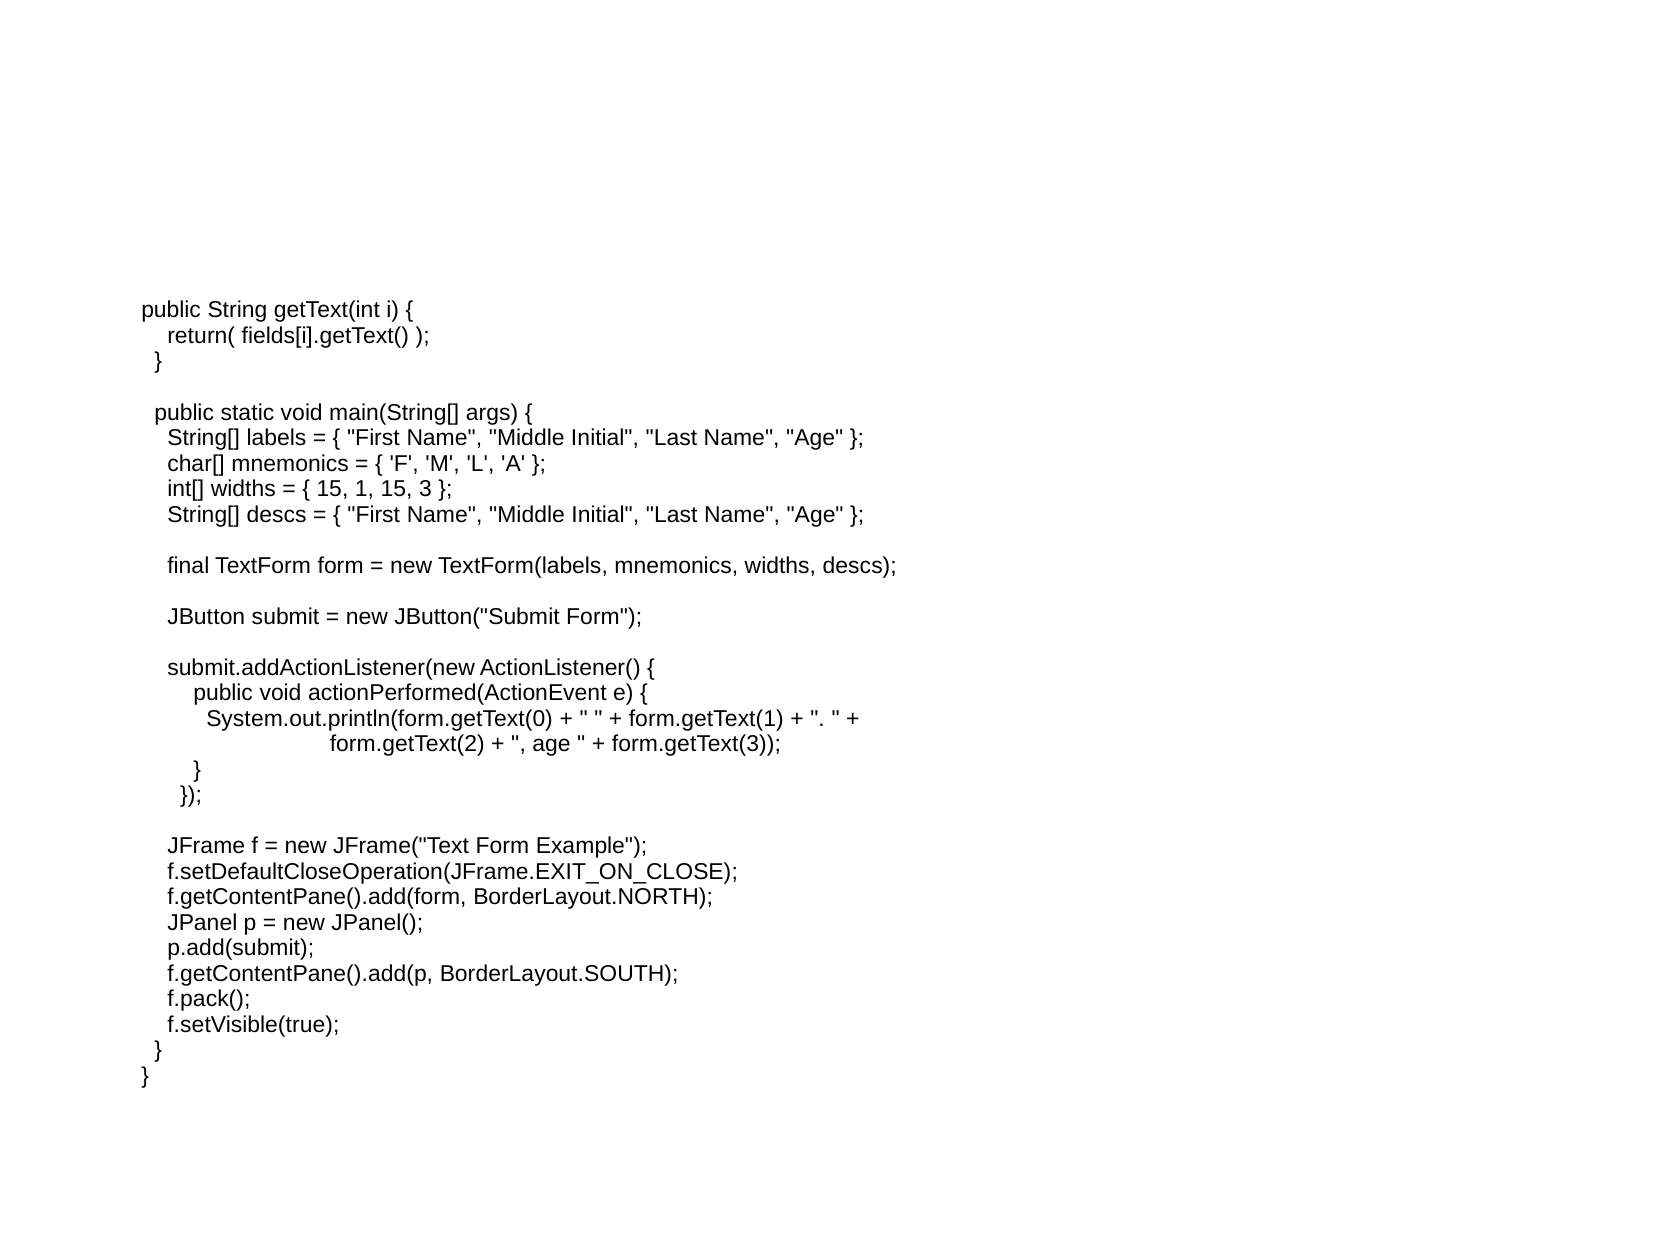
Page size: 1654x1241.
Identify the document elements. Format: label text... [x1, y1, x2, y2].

text_box public String getText(int i) { return( fields[i].getText() ); } public static void main(String[] args) { String[] labels = { "First Name", "Middle Initial", "Last Name", "Age" }; char[] mnemonics = { 'F', 'M', 'L', 'A' }; int[] widths = { 15, 1, 15, 3 }; String[] descs = { "First Name", "Middle Initial", "Last Name", "Age" }; final TextForm form = new TextForm(labels, mnemonics, widths, descs); JButton submit = new JButton("Submit Form"); submit.addActionListener(new ActionListener() { public void actionPerformed(ActionEvent e) { System.out.println(form.getText(0) + " " + form.getText(1) + ". " + form.getText(2) + ", age " + form.getText(3)); } }); JFrame f = new JFrame("Text Form Example"); f.setDefaultCloseOperation(JFrame.EXIT_ON_CLOSE); f.getContentPane().add(form, BorderLayout.NORTH); JPanel p = new JPanel(); p.add(submit); f.getContentPane().add(p, BorderLayout.SOUTH); f.pack(); f.setVisible(true); } } [126, 289, 1059, 1179]
